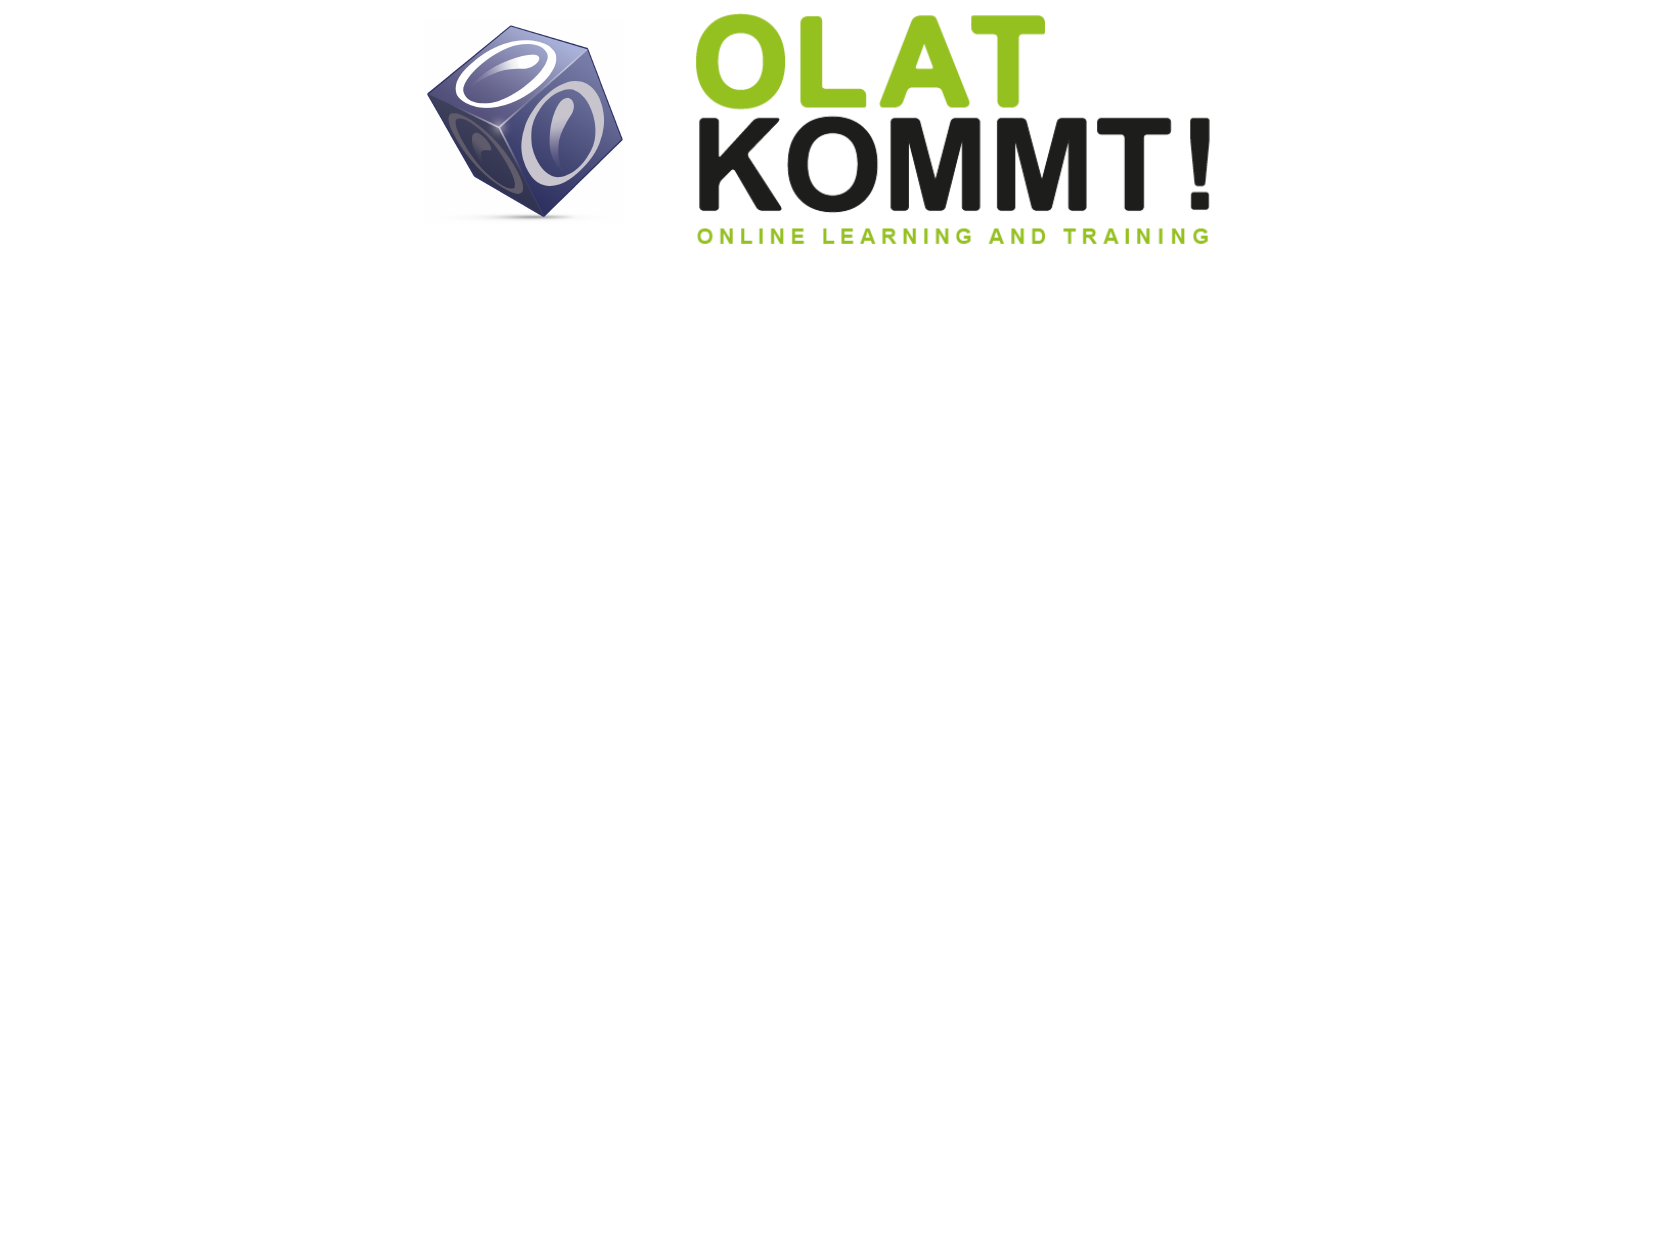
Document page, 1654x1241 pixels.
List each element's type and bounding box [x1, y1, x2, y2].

picture [144, 5, 1509, 1229]
picture [424, 19, 626, 225]
